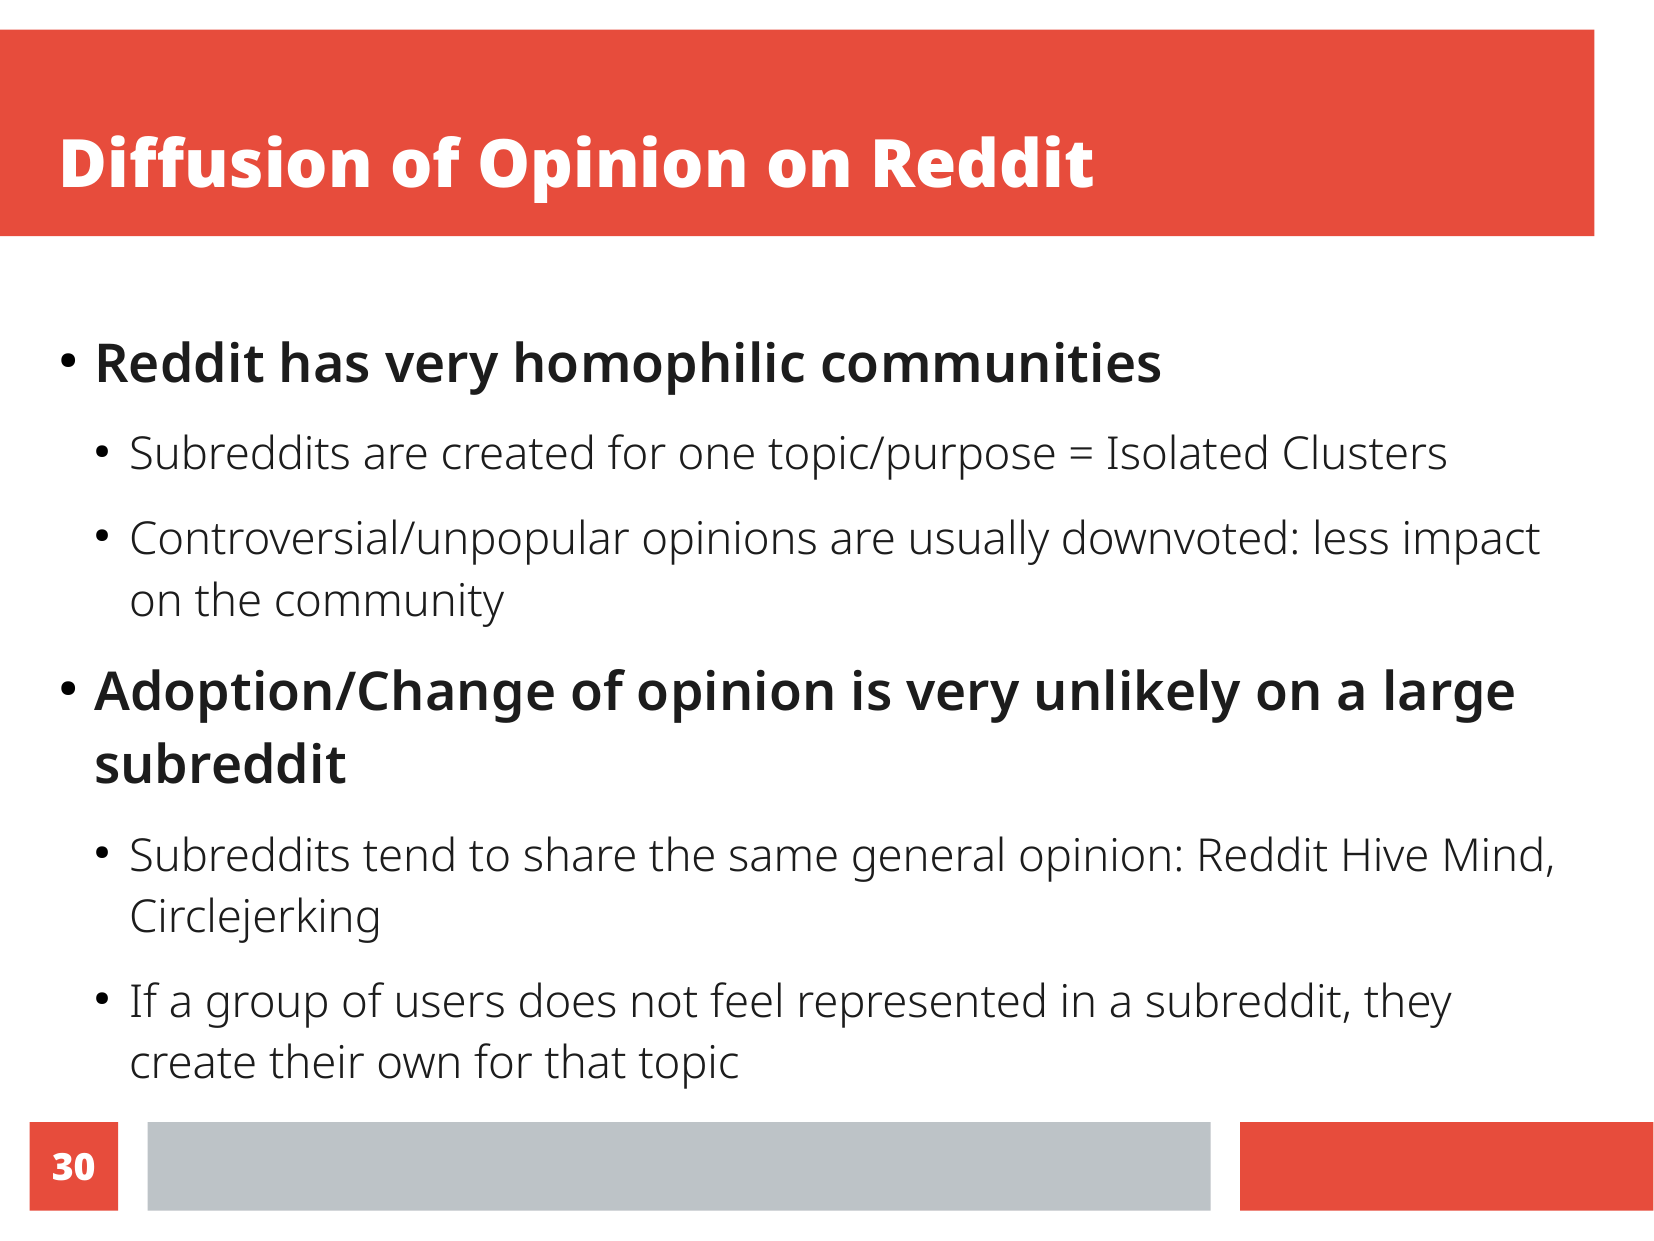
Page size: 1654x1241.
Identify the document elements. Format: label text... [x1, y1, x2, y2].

title Diffusion of Opinion on Reddit [59, 59, 1595, 207]
list Reddit has very homophilic communities Subreddits are created for one topic/purpose = Isolated Clusters Controversial/unpopular opinions are usually downvoted: less impact on the community Adoption/Change of opinion is very unlikely on a large subreddit Subreddits tend to share the same general opinion: Reddit Hive Mind, Circlejerking If a group of users does not feel represented in a subreddit, they create their own for that topic [59, 324, 1565, 1093]
